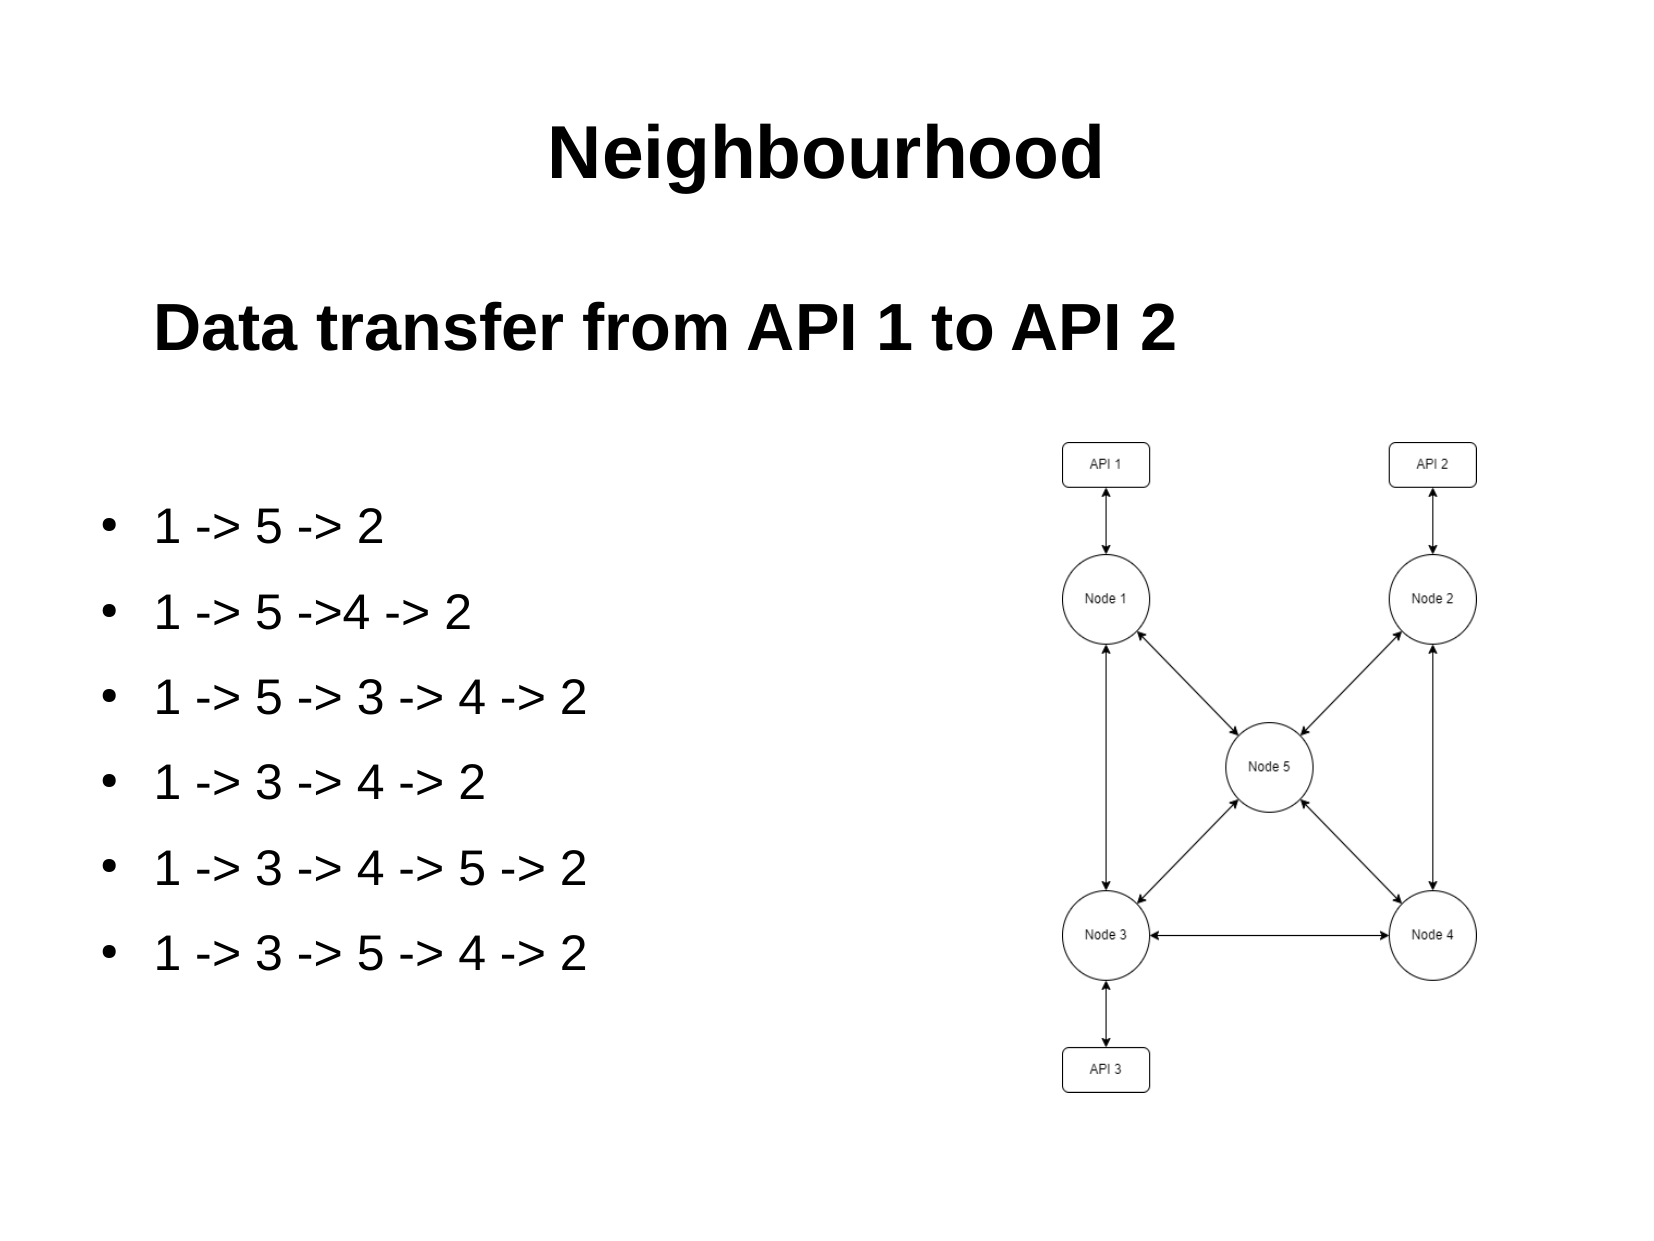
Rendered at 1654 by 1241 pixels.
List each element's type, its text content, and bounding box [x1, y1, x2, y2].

title Neighbourhood [82, 49, 1571, 257]
list Data transfer from API 1 to API 2 1 -> 5 -> 2 1 -> 5 ->4 -> 2 1 -> 5 -> 3 -> 4 -> 2 1 -> 3 -> 4 -> 2 1 -> 3 -> 4 -> 5 -> 2 1 -> 3 -> 5 -> 4 -> 2 [82, 290, 1571, 1109]
picture [1062, 442, 1477, 1093]
